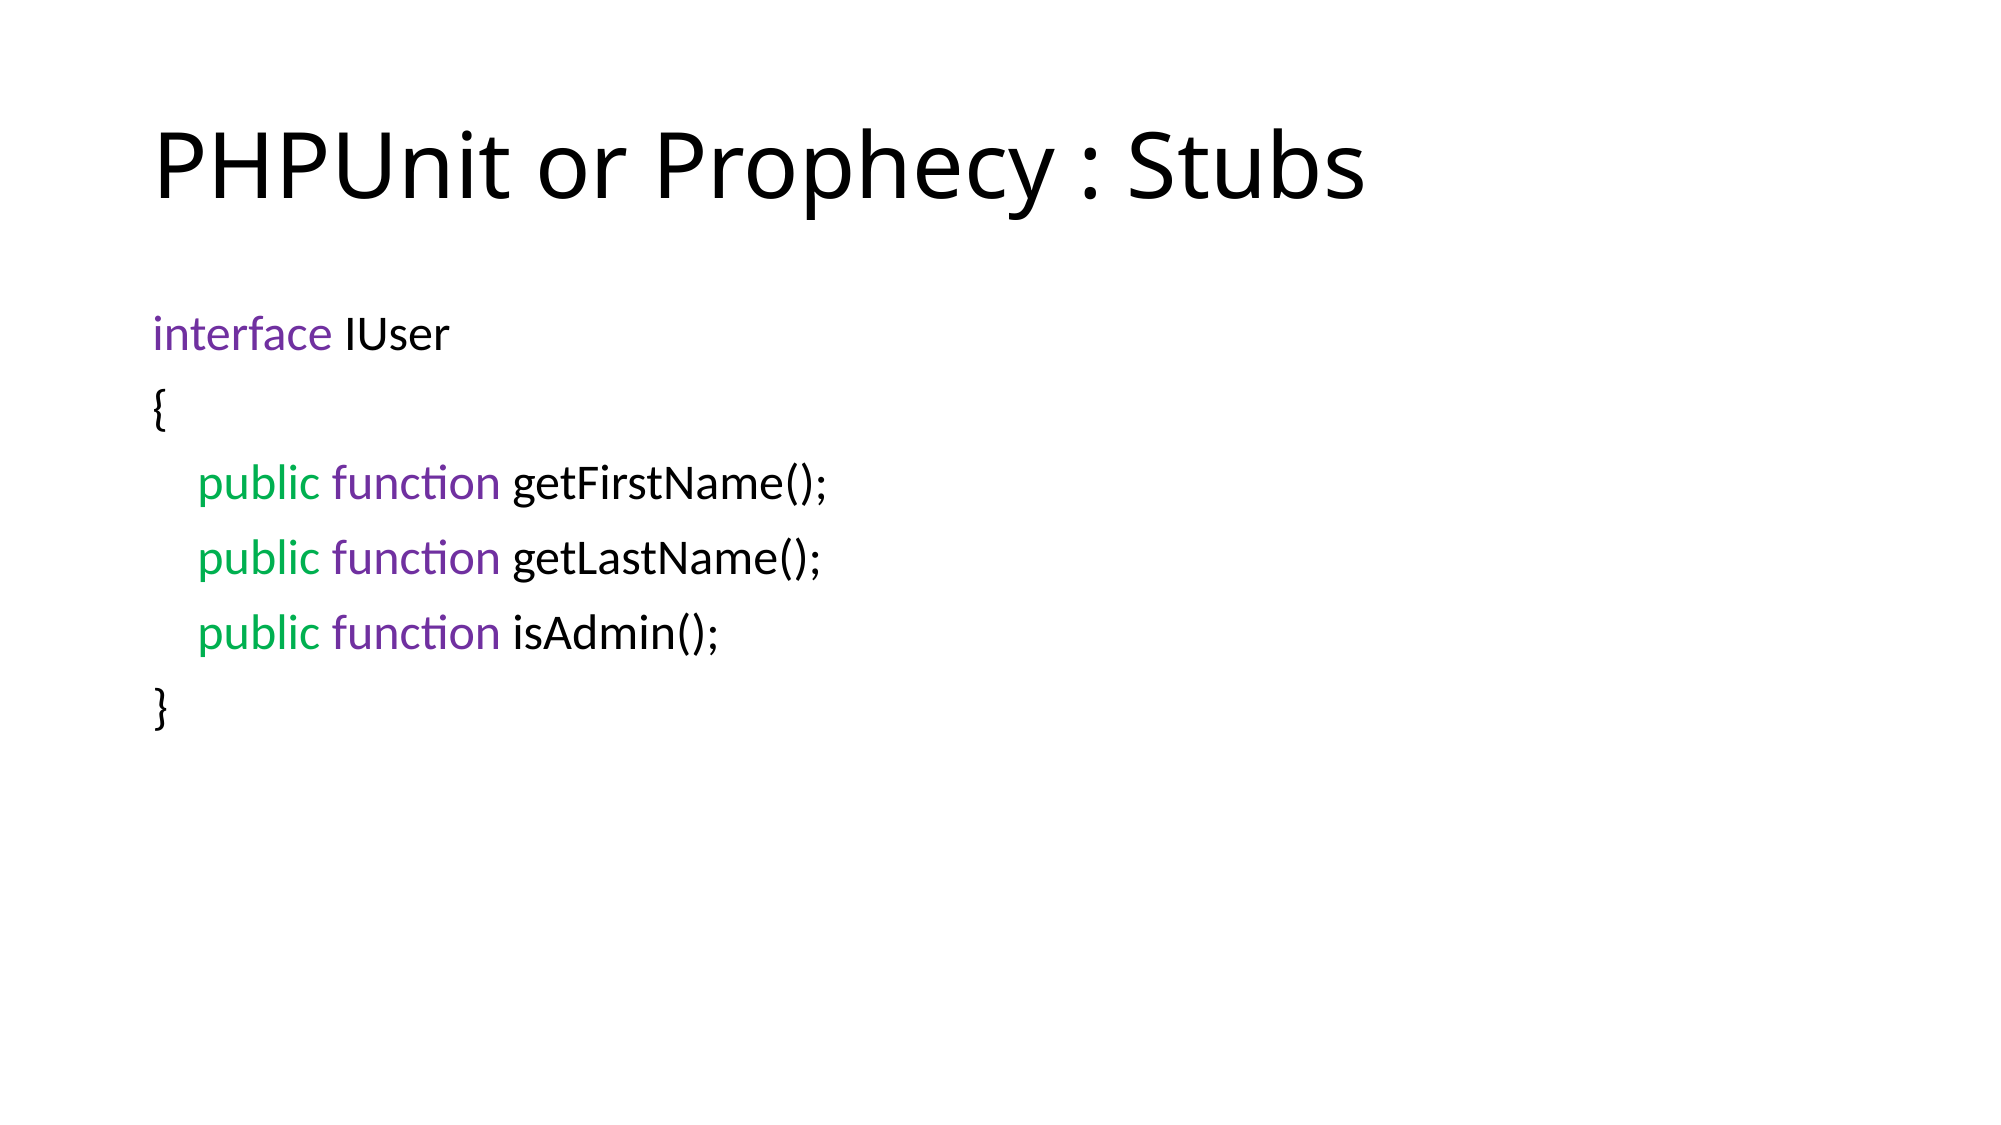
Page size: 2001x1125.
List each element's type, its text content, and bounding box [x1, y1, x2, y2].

list interface IUser { public function getFirstName(); public function getLastName(); public function isAdmin(); } [137, 299, 1863, 1014]
title PHPUnit or Prophecy : Stubs [137, 59, 1863, 278]
